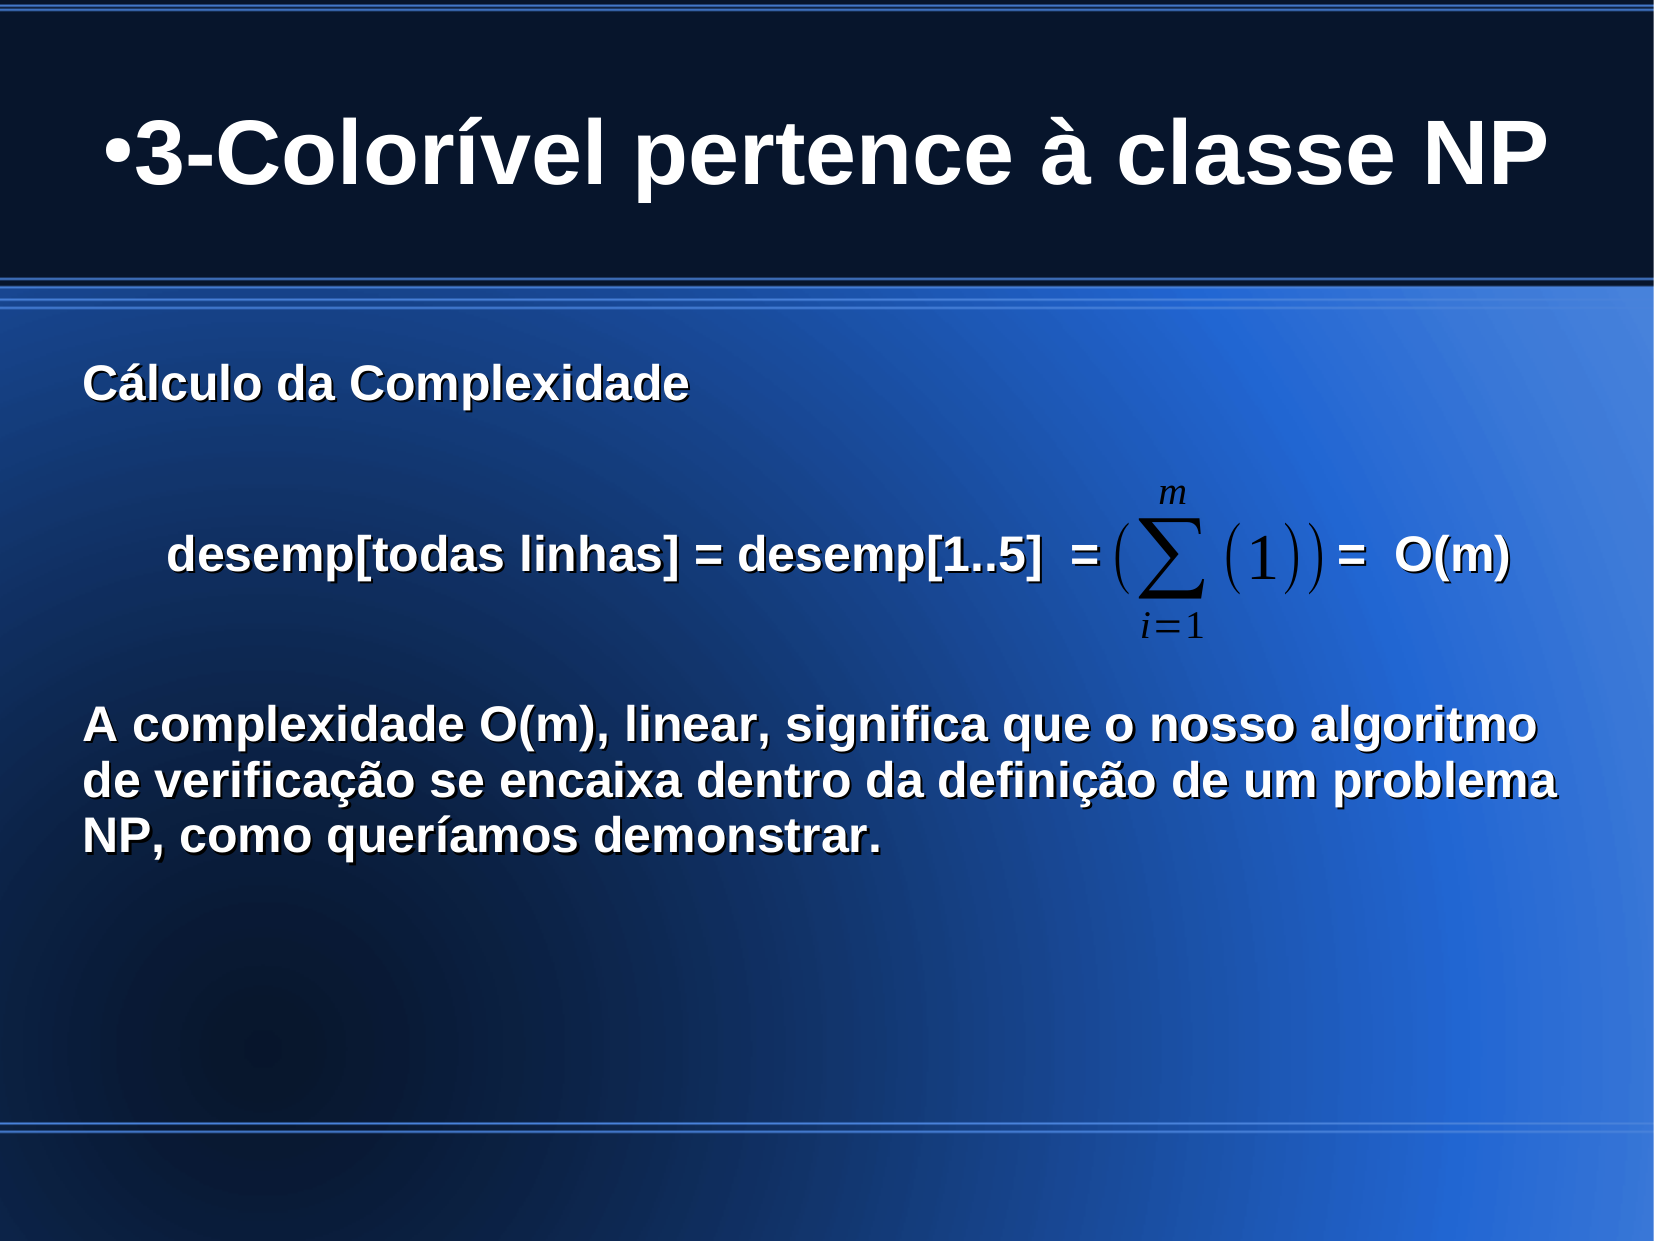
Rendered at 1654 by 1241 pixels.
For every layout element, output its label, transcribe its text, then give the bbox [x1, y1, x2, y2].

title 3-Colorível pertence à classe NP [82, 49, 1571, 257]
picture [0, 0, 1654, 1241]
chart [1103, 469, 1334, 647]
list Cálculo da Complexidade desemp[todas linhas] = desemp[1..5] = = O(m) A complexidade O(m), linear, significa que o nosso algoritmo de verificação se encaixa dentro da definição de um problema NP, como queríamos demonstrar. [82, 355, 1571, 1120]
